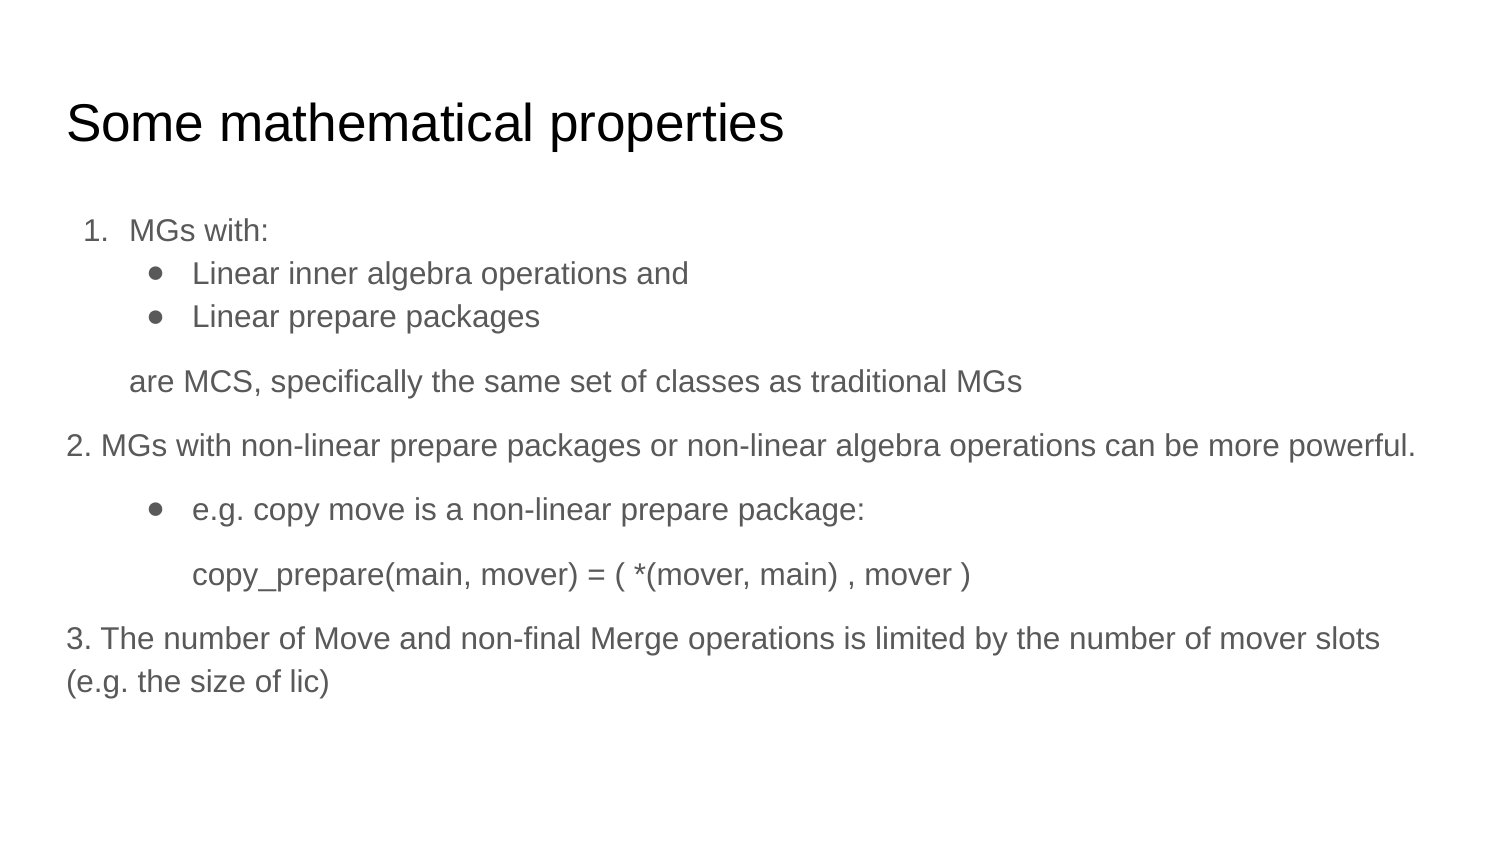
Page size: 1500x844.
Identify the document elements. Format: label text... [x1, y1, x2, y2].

list MGs with: Linear inner algebra operations and Linear prepare packages are MCS, specifically the same set of classes as traditional MGs 2. MGs with non-linear prepare packages or non-linear algebra operations can be more powerful. e.g. copy move is a non-linear prepare package: copy_prepare(main, mover) = ( *(mover, main) , mover ) 3. The number of Move and non-final Merge operations is limited by the number of mover slots (e.g. the size of lic) [51, 189, 1449, 750]
title Some mathematical properties [51, 72, 1449, 167]
